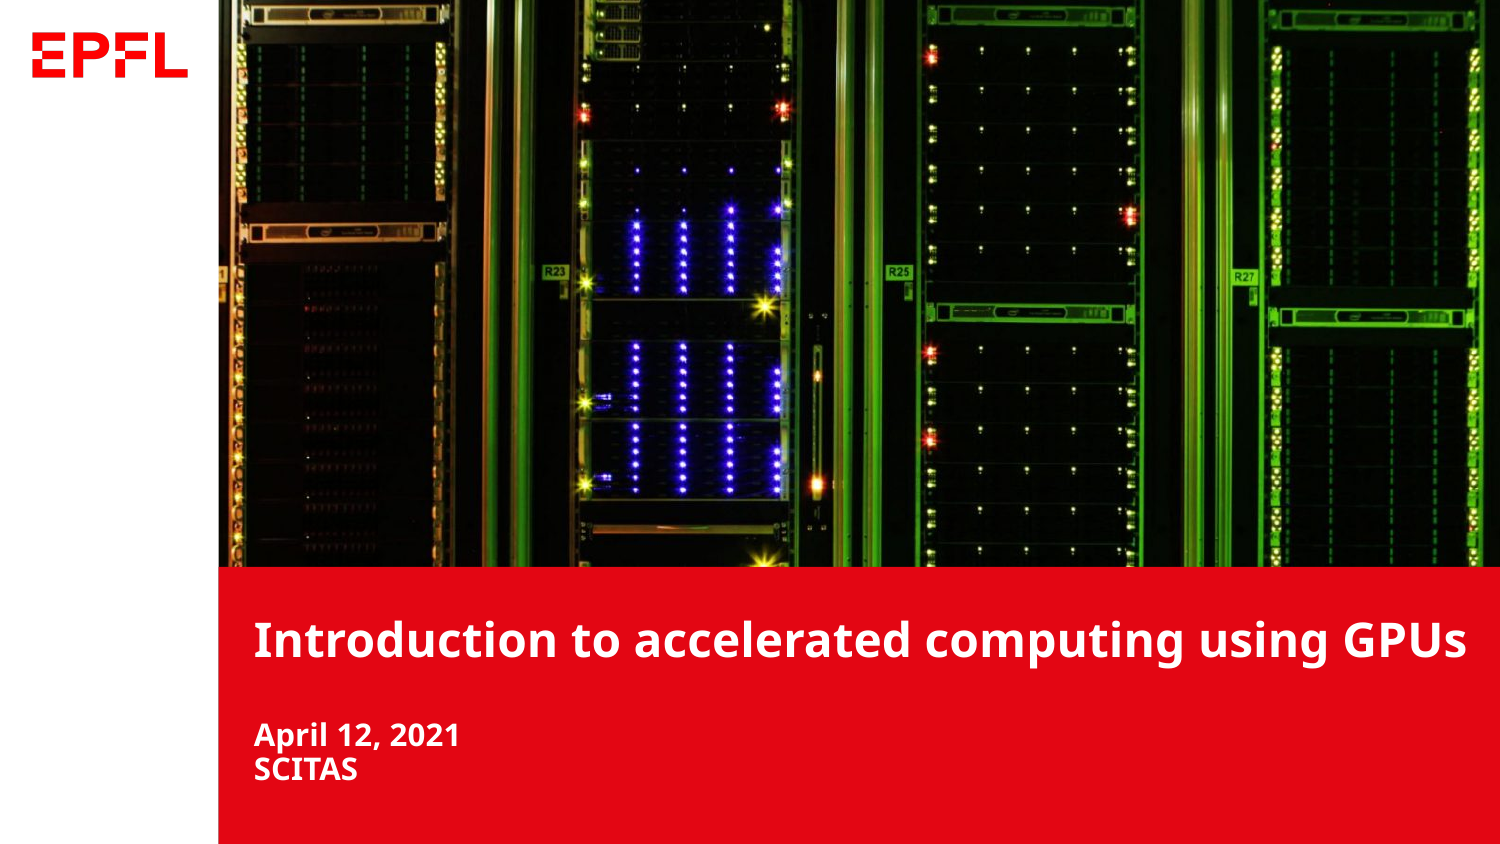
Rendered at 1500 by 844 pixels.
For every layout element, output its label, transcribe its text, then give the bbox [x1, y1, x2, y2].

picture [13, 13, 207, 97]
title Introduction to accelerated computing using GPUs April 12, 2021 SCITAS [218, 566, 1500, 844]
picture [218, 0, 1500, 566]
